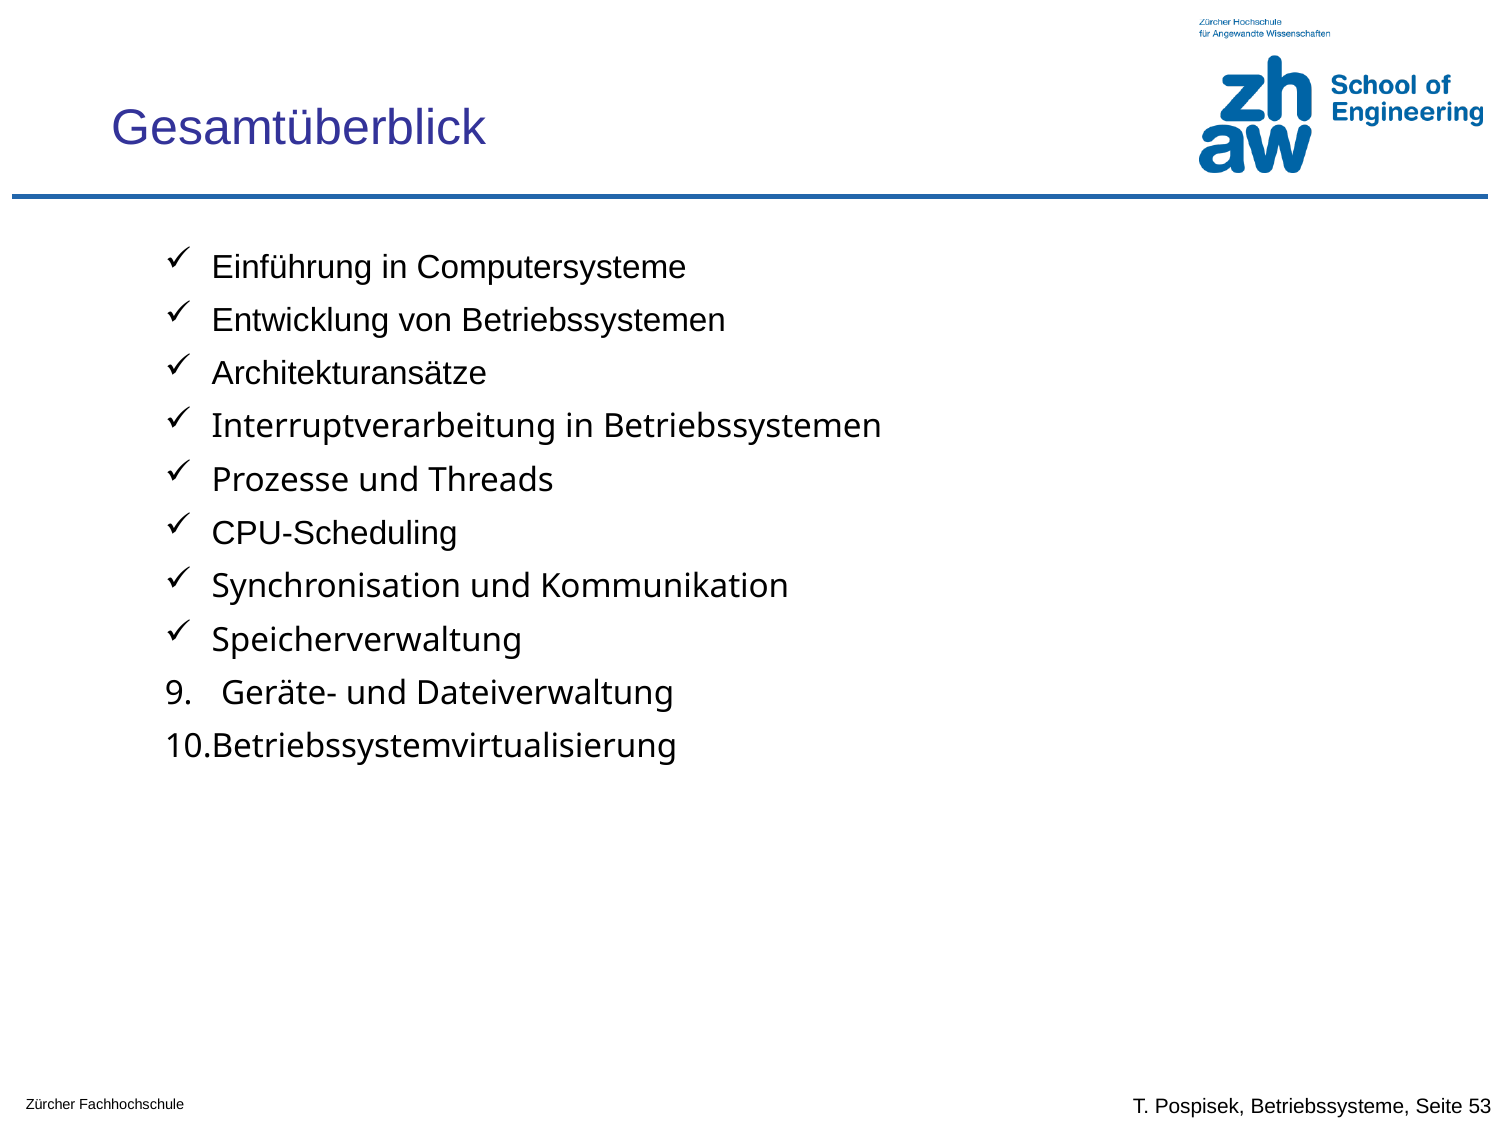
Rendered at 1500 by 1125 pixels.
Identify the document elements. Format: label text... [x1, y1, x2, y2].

title Gesamtüberblick [96, 50, 1375, 163]
text_box Einführung in Computersysteme Entwicklung von Betriebssystemen Architekturansätze Interruptverarbeitung in Betriebssystemen Prozesse und Threads CPU-Scheduling Synchronisation und Kommunikation Speicherverwaltung Geräte- und Dateiverwaltung Betriebssystemvirtualisierung [149, 237, 1363, 1013]
picture [1199, 19, 1483, 173]
